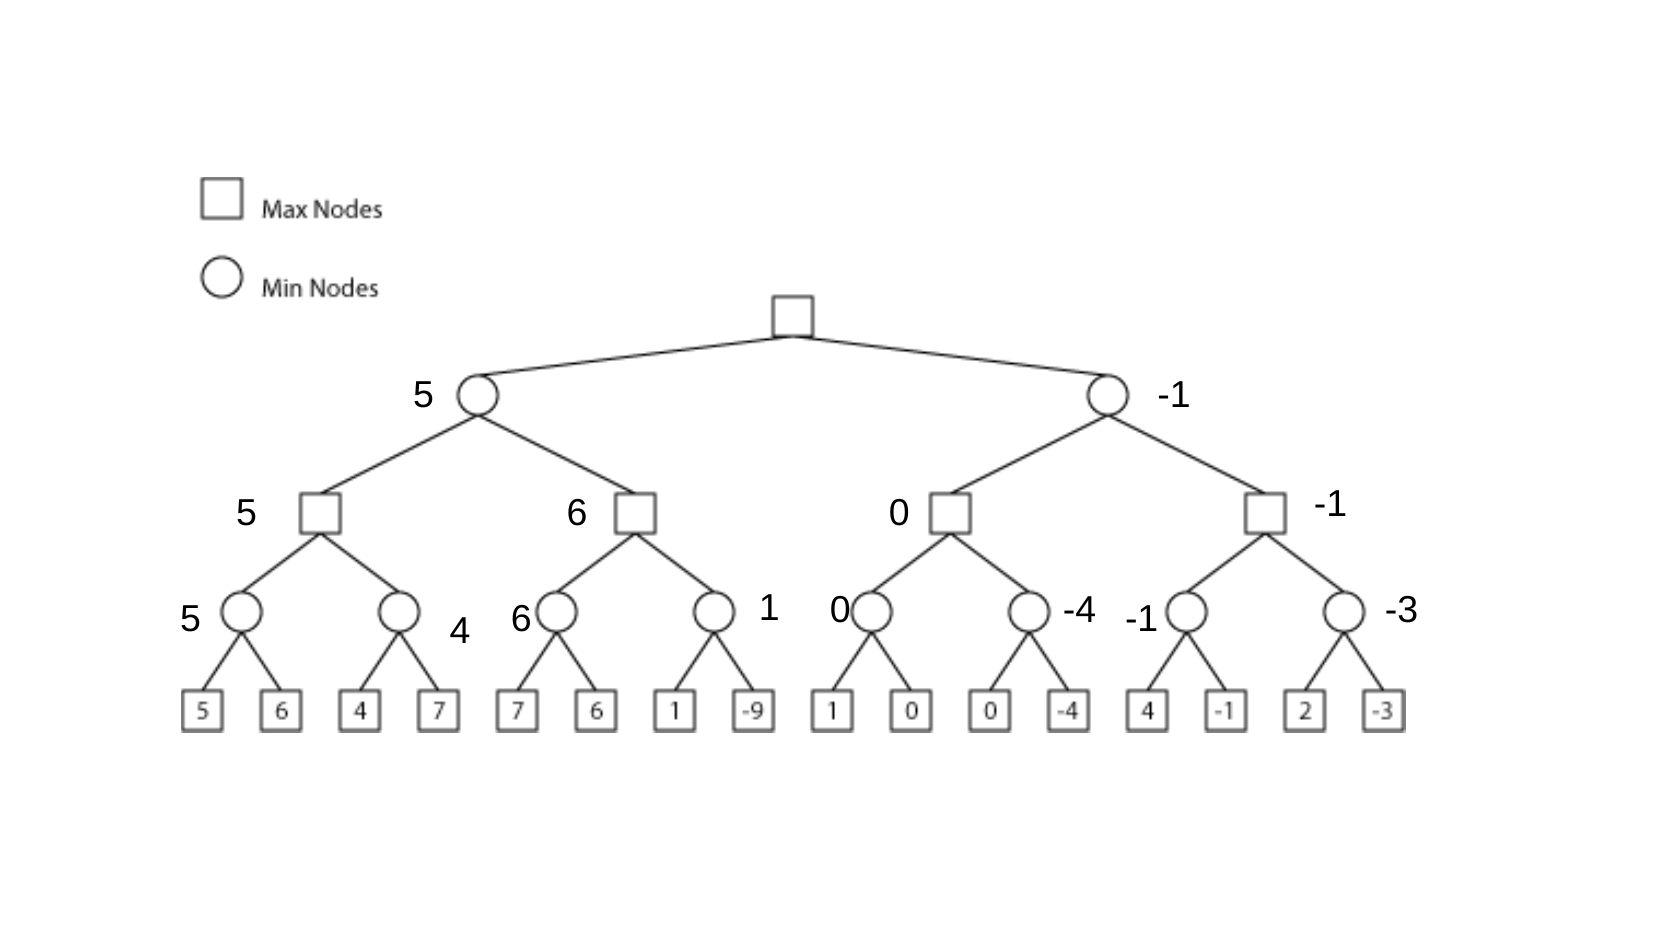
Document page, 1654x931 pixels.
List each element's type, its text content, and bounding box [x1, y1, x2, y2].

text_box 5 [165, 590, 216, 648]
text_box 1 [744, 578, 795, 636]
text_box 0 [874, 484, 925, 542]
picture [181, 177, 1406, 733]
text_box -3 [1370, 580, 1441, 680]
text_box 0 [814, 580, 866, 638]
text_box -1 [1299, 474, 1363, 532]
text_box 5 [398, 366, 449, 423]
text_box -1 [1110, 589, 1174, 647]
text_box 6 [551, 484, 603, 542]
text_box 5 [221, 484, 272, 542]
text_box -4 [1048, 580, 1111, 638]
text_box 6 [496, 590, 547, 648]
text_box -1 [1142, 366, 1206, 423]
text_box 4 [434, 602, 486, 660]
